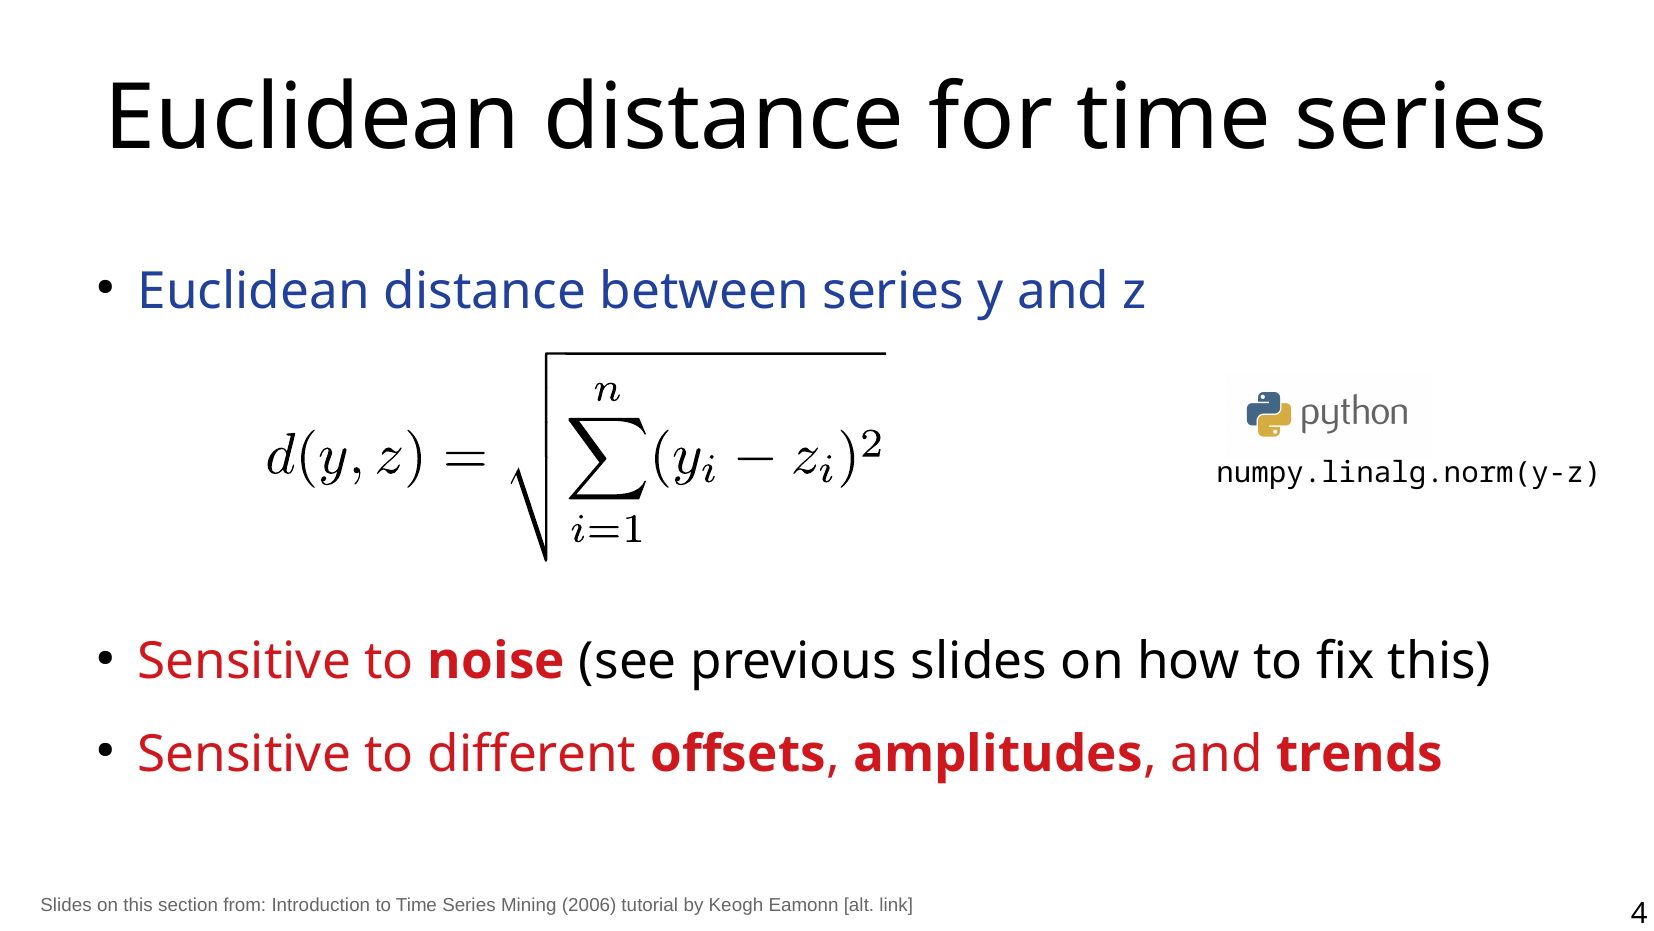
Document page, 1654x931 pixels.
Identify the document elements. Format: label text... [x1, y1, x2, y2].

text_box Slides on this section from: Introduction to Time Series Mining (2006) tutorial by Keogh Eamonn [alt. link] [25, 887, 995, 931]
title Euclidean distance for time series [82, 1, 1571, 226]
text_box [265, 352, 887, 562]
list Euclidean distance between series y and z Sensitive to noise (see previous slides on how to fix this) Sensitive to different offsets, amplitudes, and trends [82, 253, 1571, 793]
text_box numpy.linalg.norm(y-z) [1194, 444, 1617, 520]
